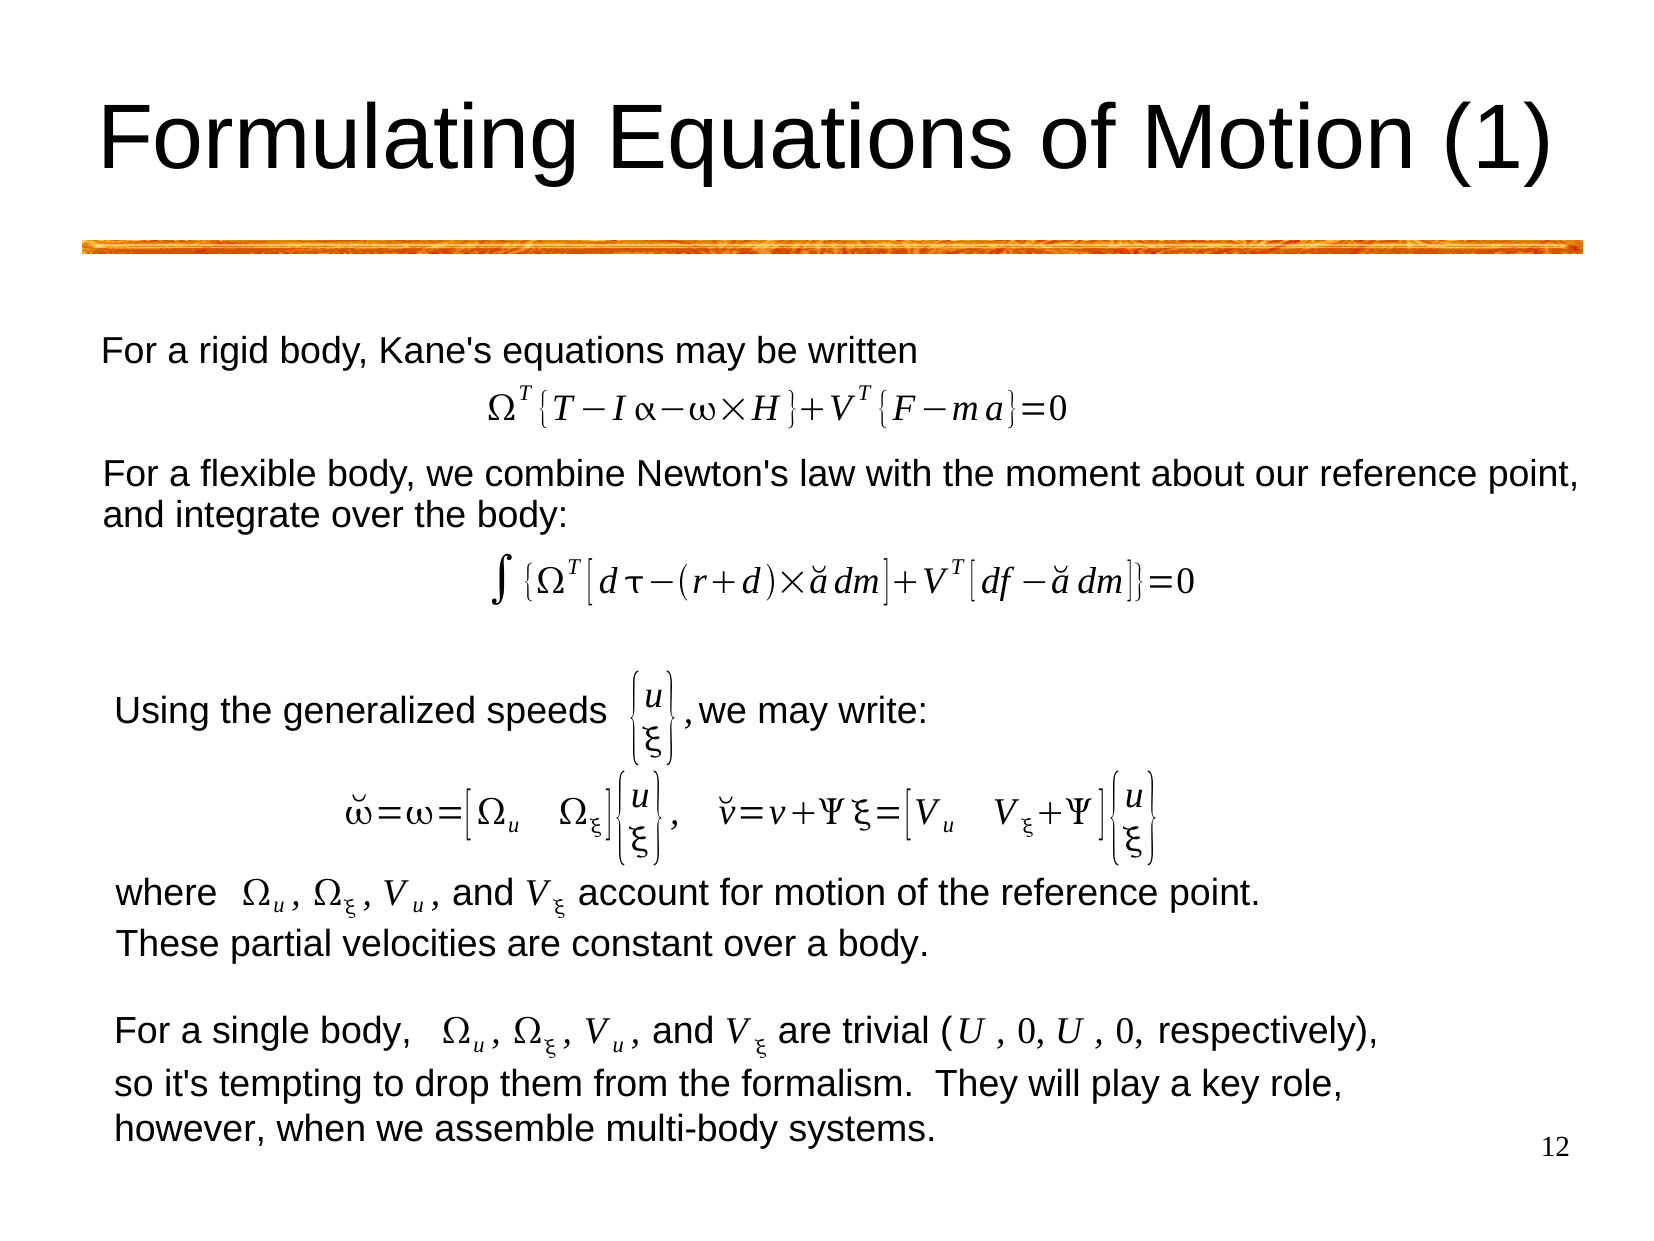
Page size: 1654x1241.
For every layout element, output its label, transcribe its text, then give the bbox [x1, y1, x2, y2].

text_box For a flexible body, we combine Newton's law with the moment about our reference point, and integrate over the body: [87, 444, 1598, 544]
title Formulating Equations of Motion (1) [82, 56, 1571, 218]
chart [480, 552, 1202, 609]
picture [82, 240, 1583, 254]
chart [108, 669, 1394, 1149]
text_box For a rigid body, Kane's equations may be written [86, 322, 936, 380]
chart [480, 380, 1075, 432]
